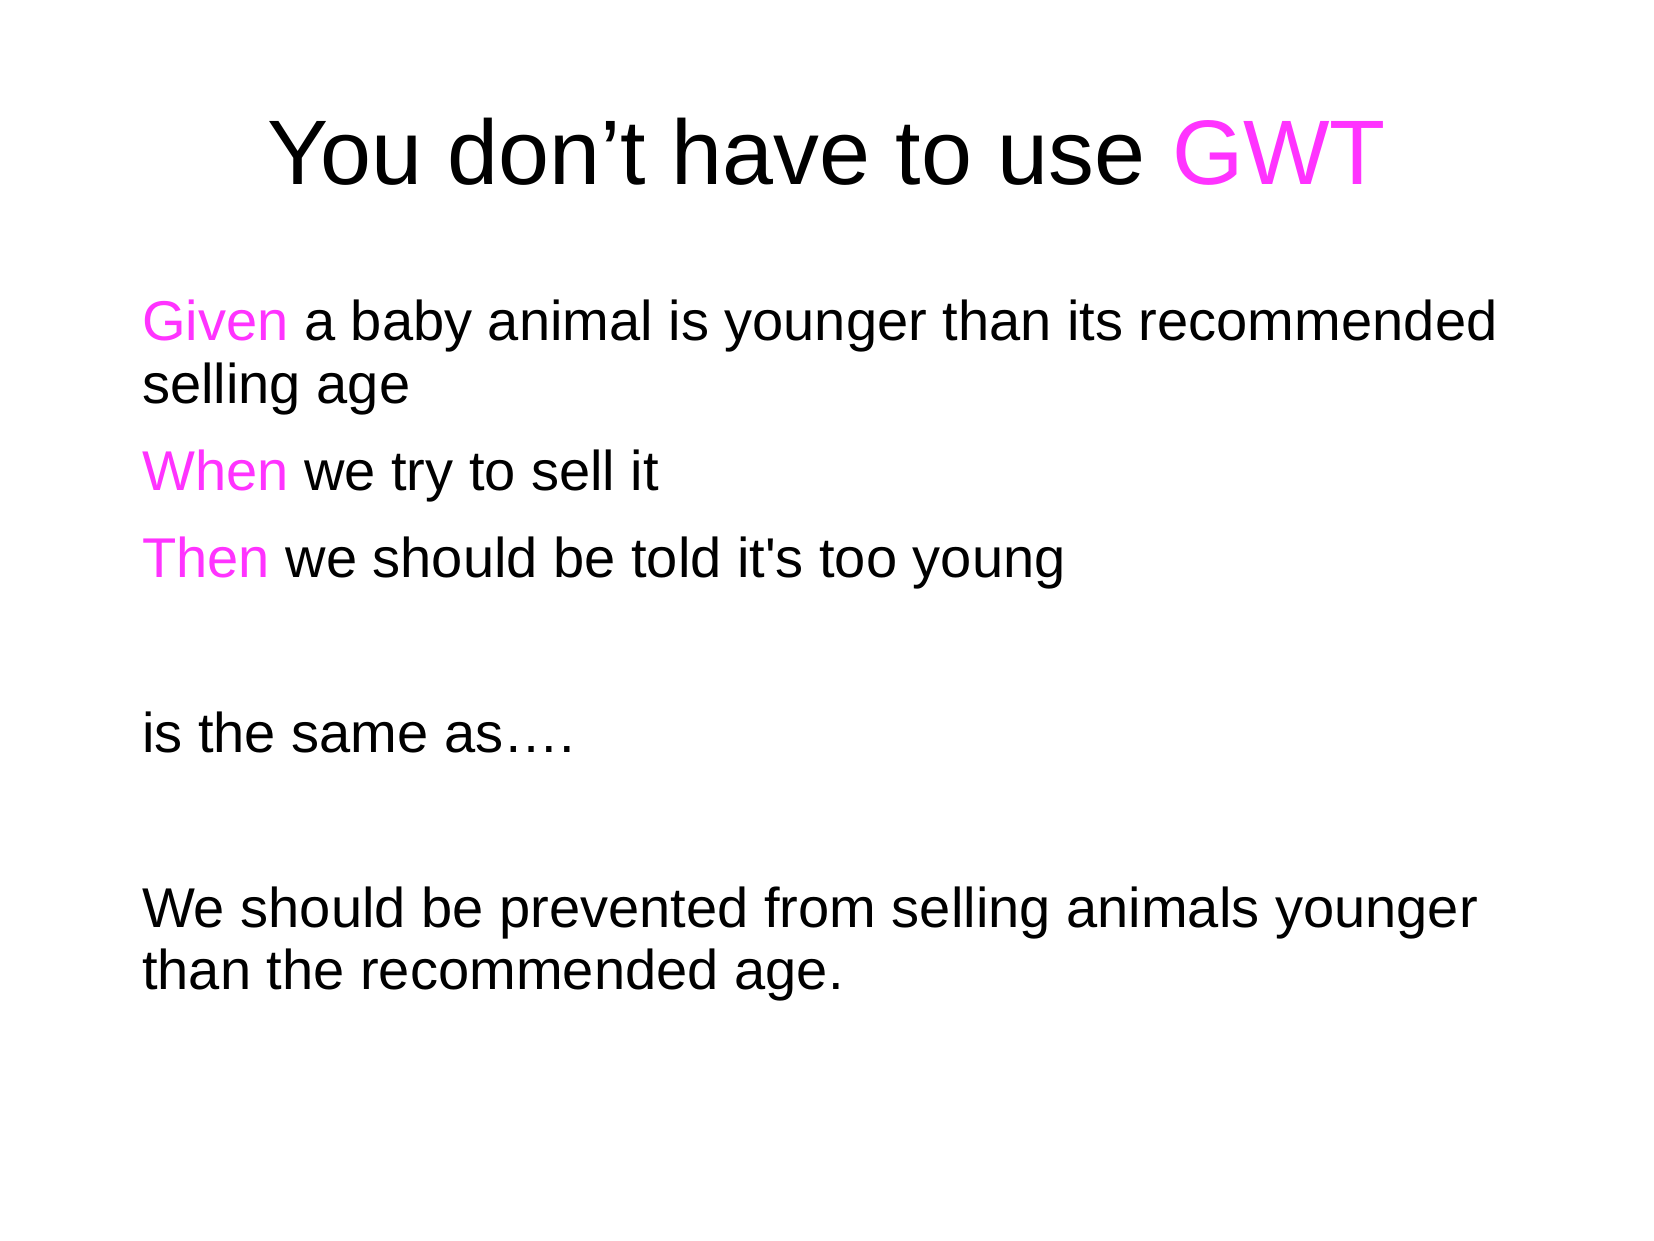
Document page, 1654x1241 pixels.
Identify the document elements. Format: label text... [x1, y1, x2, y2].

title You don’t have to use GWT [82, 49, 1571, 257]
list Given a baby animal is younger than its recommended selling age When we try to sell it Then we should be told it's too young is the same as…. We should be prevented from selling animals younger than the recommended age. [82, 290, 1571, 1010]
